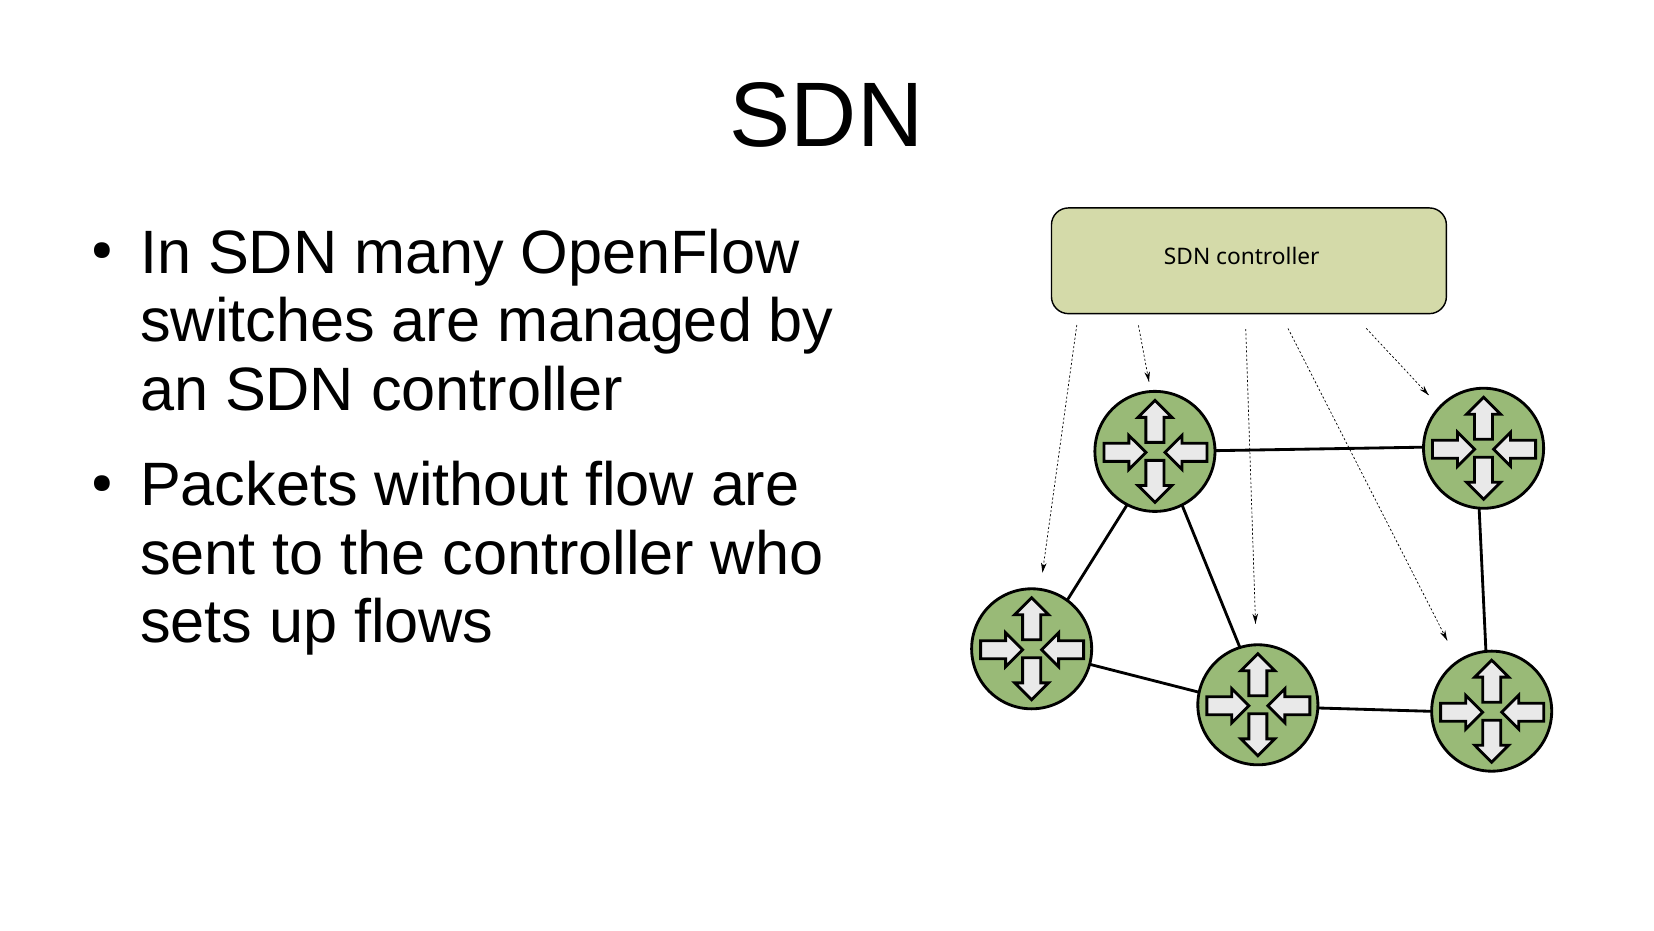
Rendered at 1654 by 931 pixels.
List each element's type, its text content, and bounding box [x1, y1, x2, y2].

list In SDN many OpenFlow switches are managed by an SDN controller Packets without flow are sent to the controller who sets up flows [75, 217, 863, 758]
picture [955, 192, 1569, 788]
title SDN [82, 37, 1571, 193]
